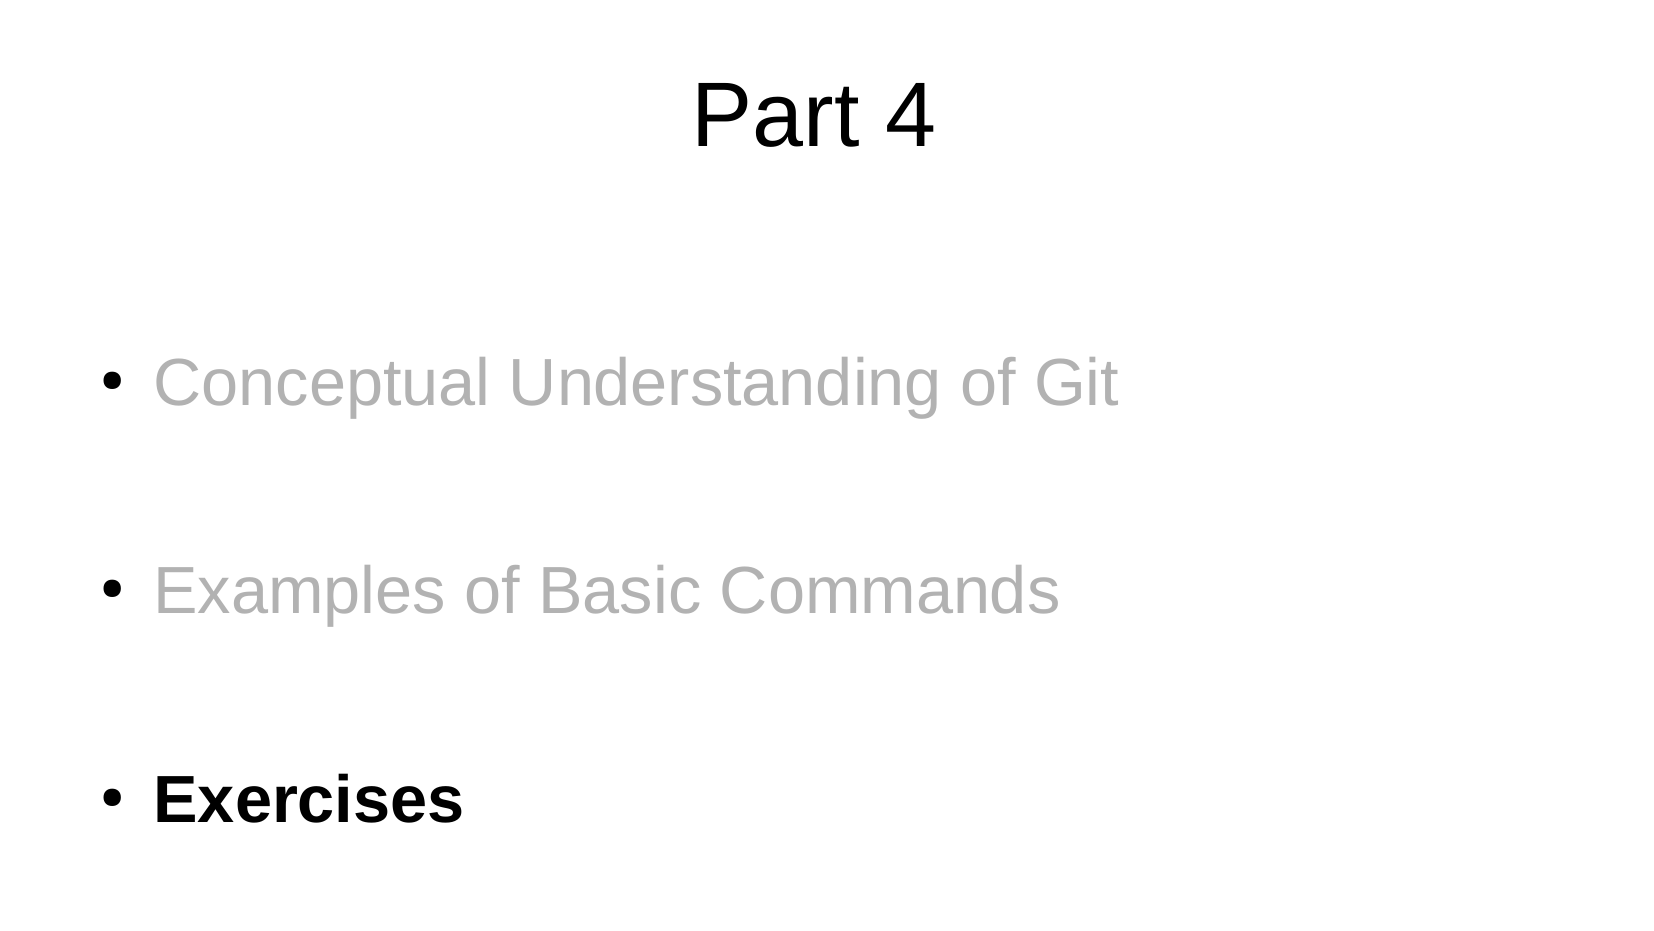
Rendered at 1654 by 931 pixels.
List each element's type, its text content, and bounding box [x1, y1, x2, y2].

title Part 4 [82, 37, 1571, 193]
list Conceptual Understanding of Git Examples of Basic Commands Exercises [82, 240, 1571, 856]
